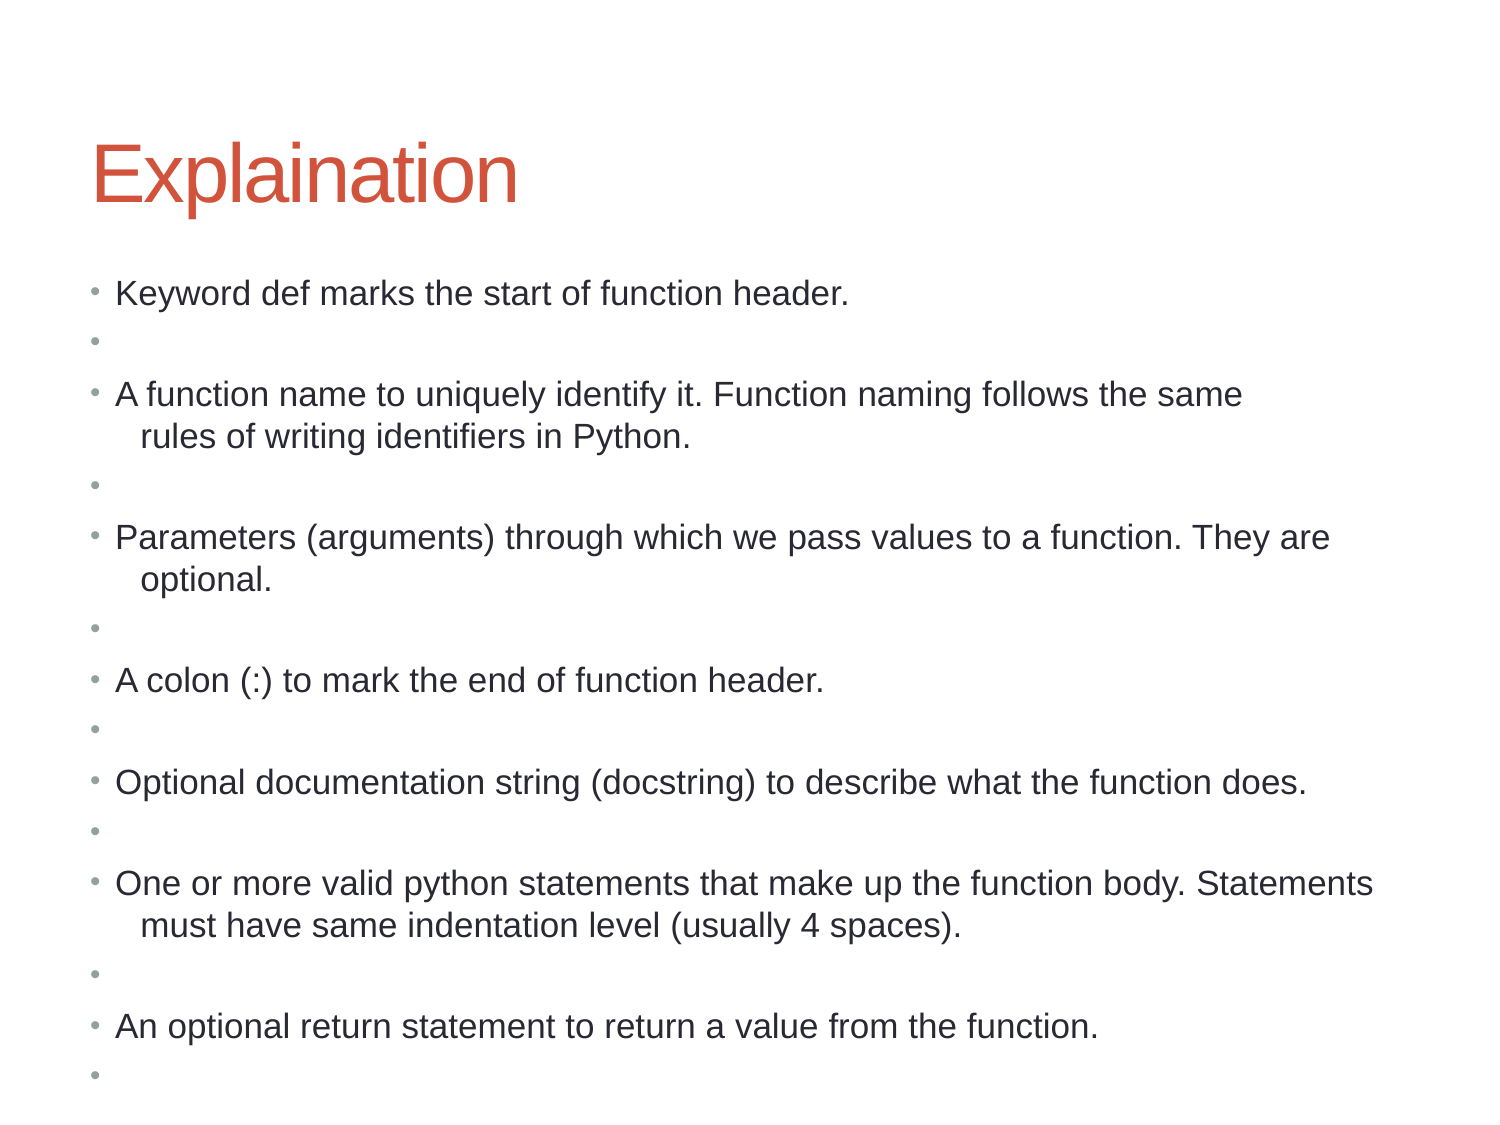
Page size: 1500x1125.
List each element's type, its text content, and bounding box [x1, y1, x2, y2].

title Explaination [75, 87, 1426, 251]
list Keyword def marks the start of function header. A function name to uniquely identify it. Function naming follows the same rules of writing identifiers in Python. Parameters (arguments) through which we pass values to a function. They are optional. A colon (:) to mark the end of function header. Optional documentation string (docstring) to describe what the function does. One or more valid python statements that make up the function body. Statements must have same indentation level (usually 4 spaces). An optional return statement to return a value from the function. [75, 262, 1426, 1063]
